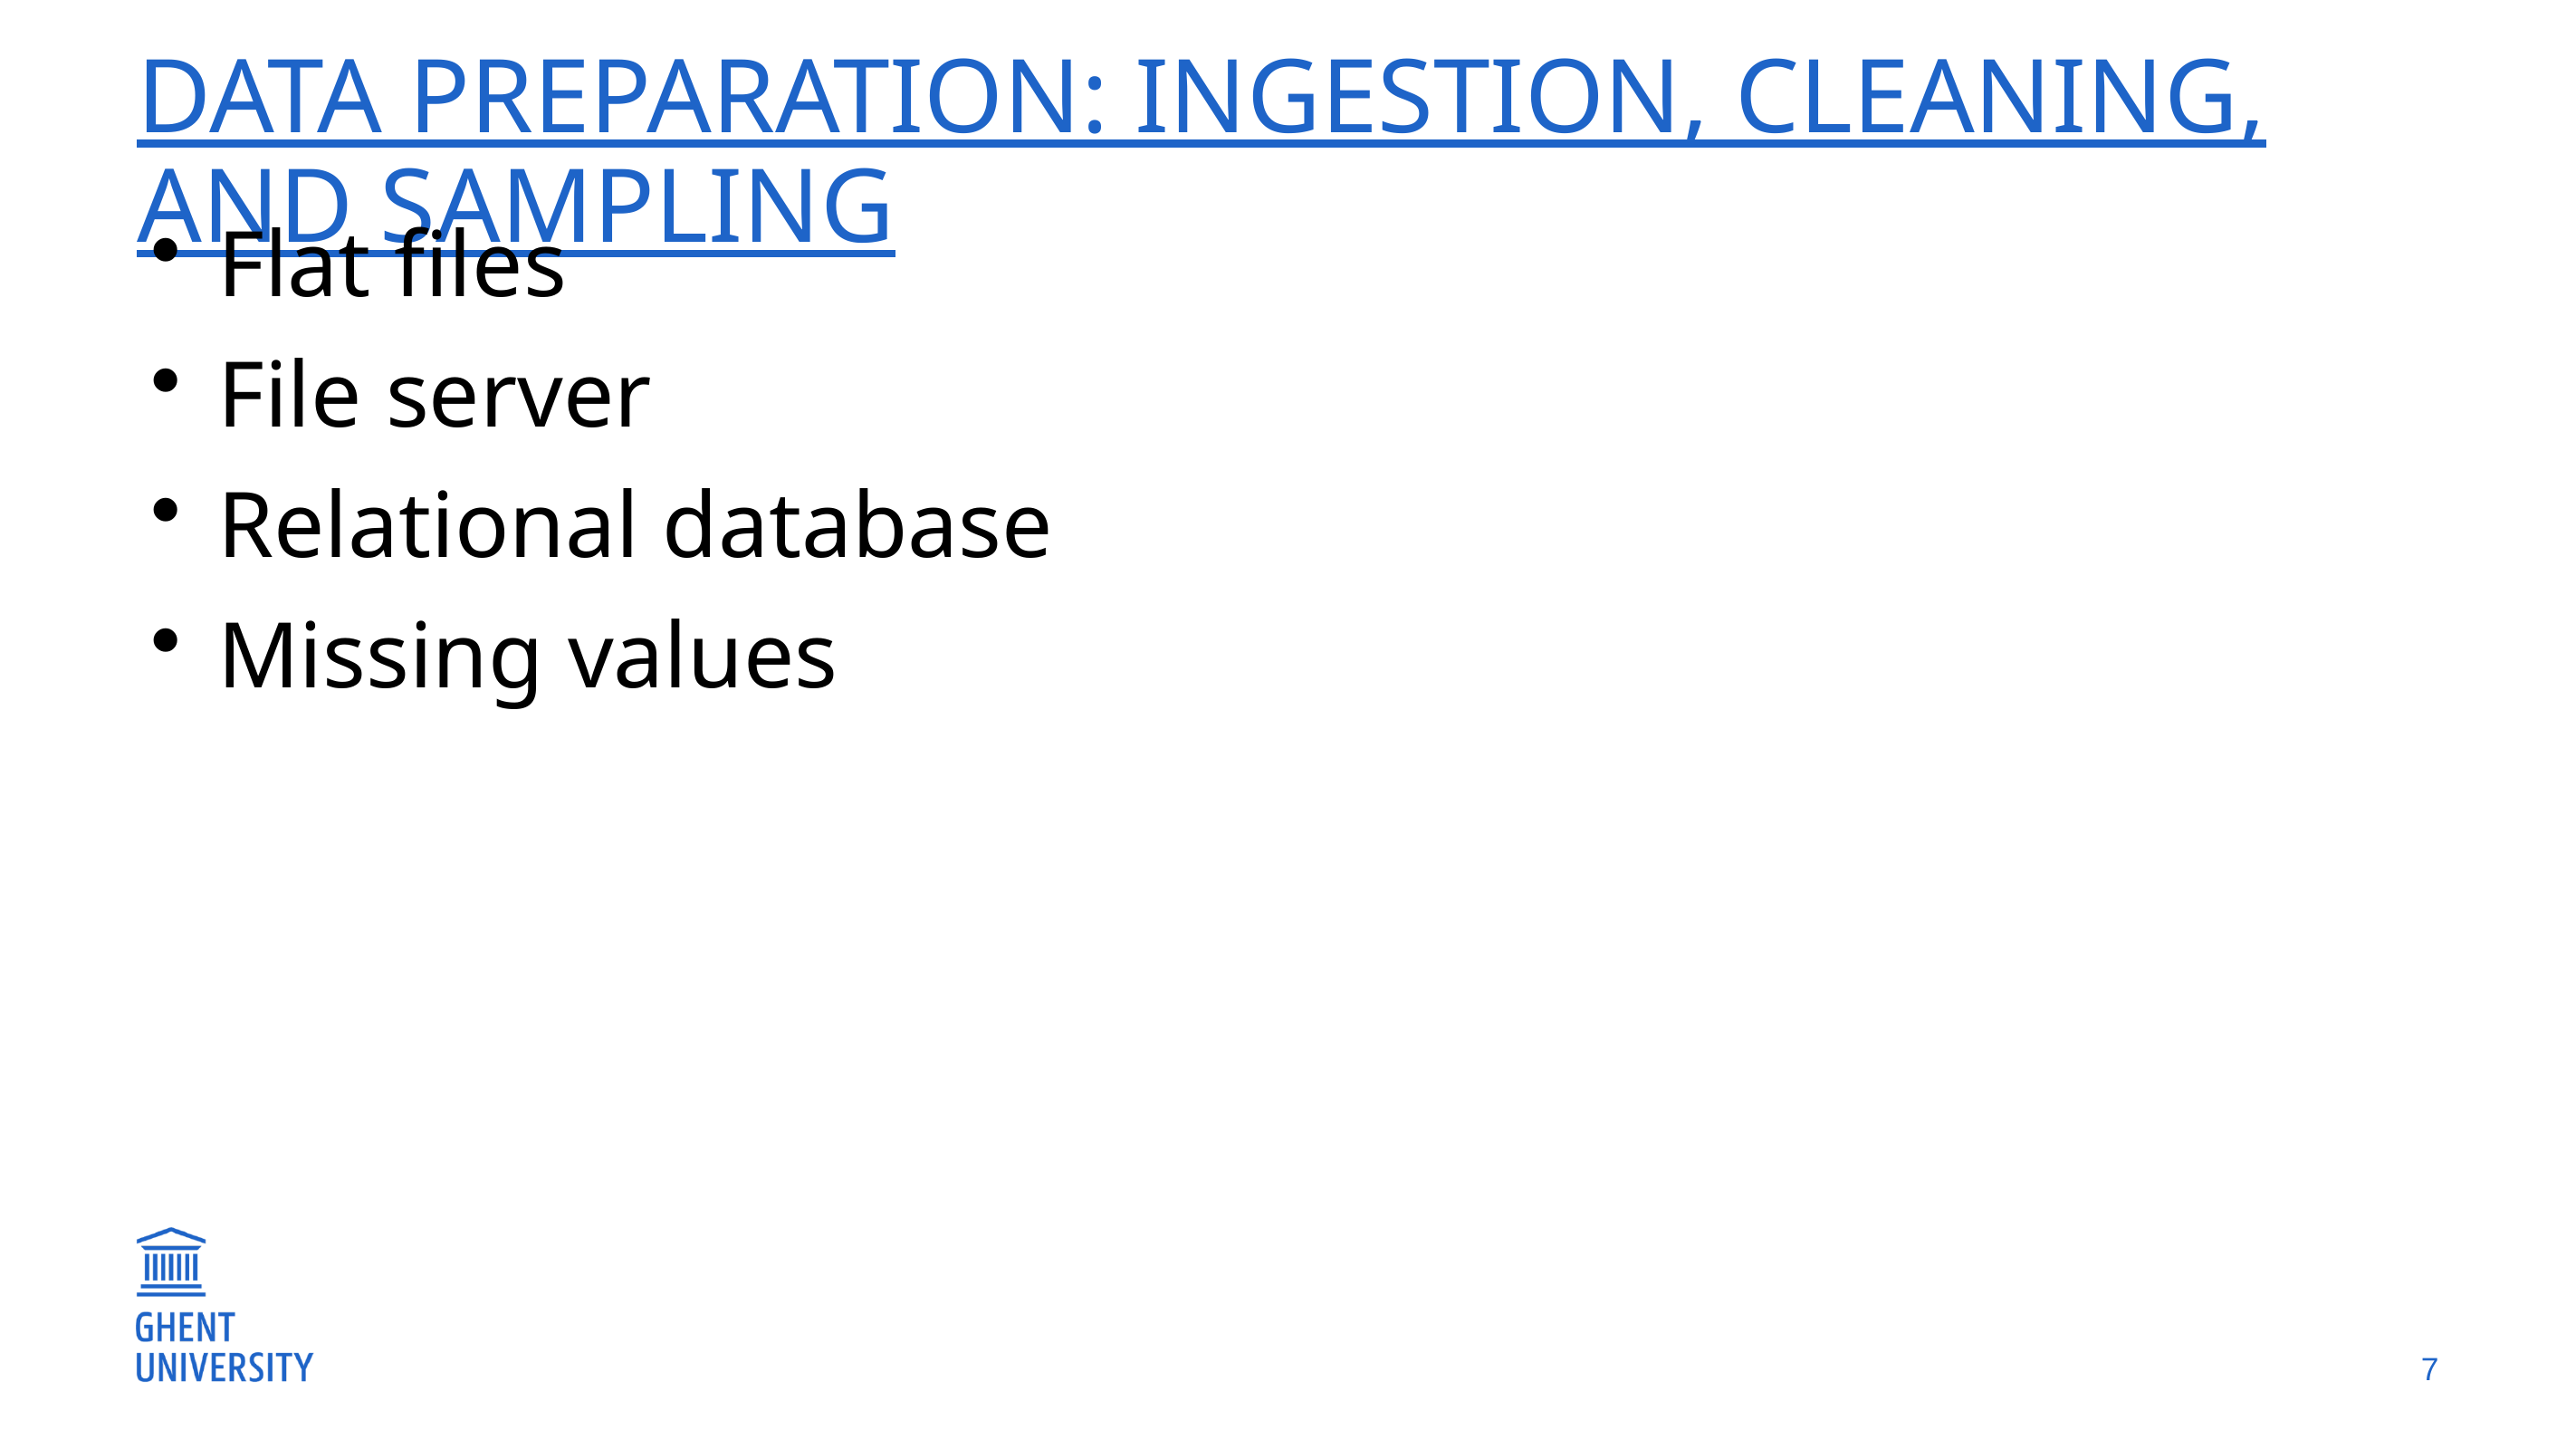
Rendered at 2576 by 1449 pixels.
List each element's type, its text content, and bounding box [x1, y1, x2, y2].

list Flat files File server Relational database Missing values [124, 177, 2456, 1173]
picture [68, 1175, 411, 1449]
title Data Preparation: ingestion, Cleaning, AND Sampling [123, 37, 2456, 166]
